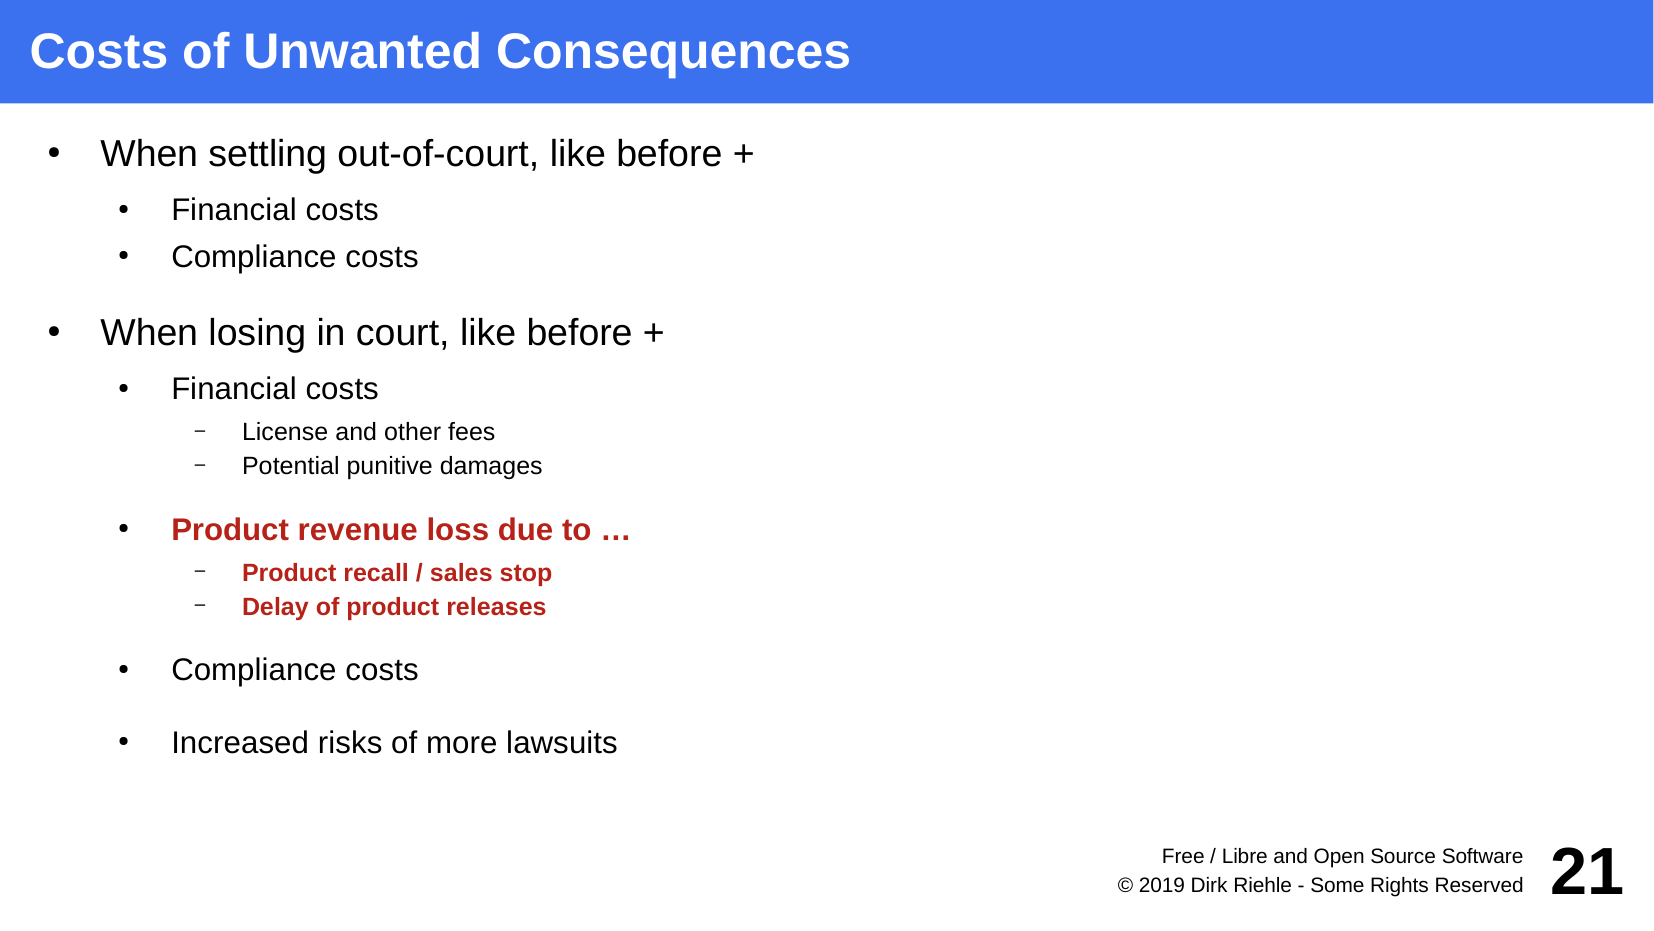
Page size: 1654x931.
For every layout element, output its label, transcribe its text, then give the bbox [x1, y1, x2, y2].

list When settling out-of-court, like before + Financial costs Compliance costs When losing in court, like before + Financial costs License and other fees Potential punitive damages Product revenue loss due to … Product recall / sales stop Delay of product releases Compliance costs Increased risks of more lawsuits [29, 132, 1625, 813]
title Costs of Unwanted Consequences [0, 0, 1654, 104]
